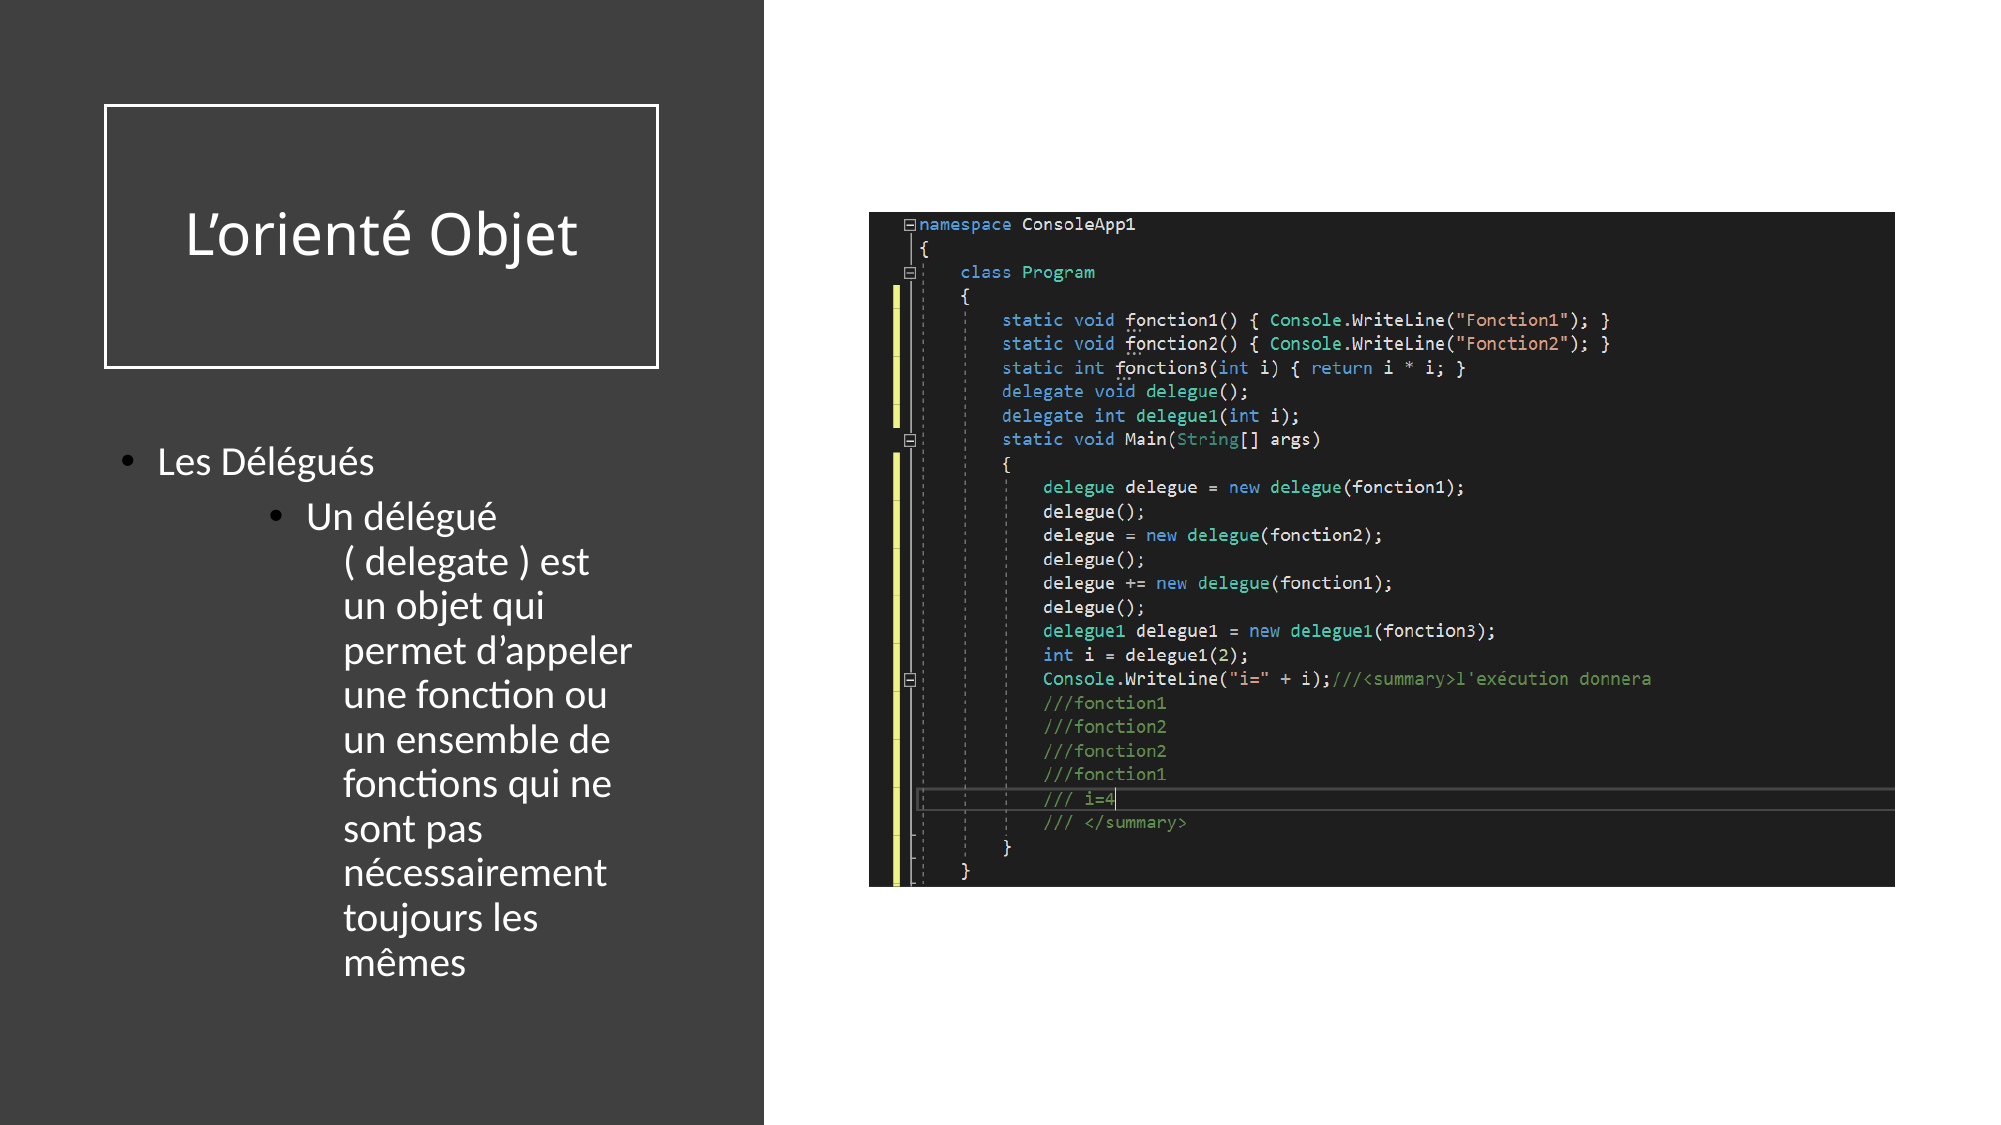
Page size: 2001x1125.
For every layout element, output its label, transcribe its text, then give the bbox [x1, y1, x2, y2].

text_box [0, 0, 764, 1125]
title L’orienté Objet [105, 105, 658, 368]
list Les Délégués Un délégué ( delegate ) est un objet qui permet d’appeler une fonction ou un ensemble de fonctions qui ne sont pas nécessairement toujours les mêmes [105, 432, 658, 994]
picture [869, 212, 1895, 887]
